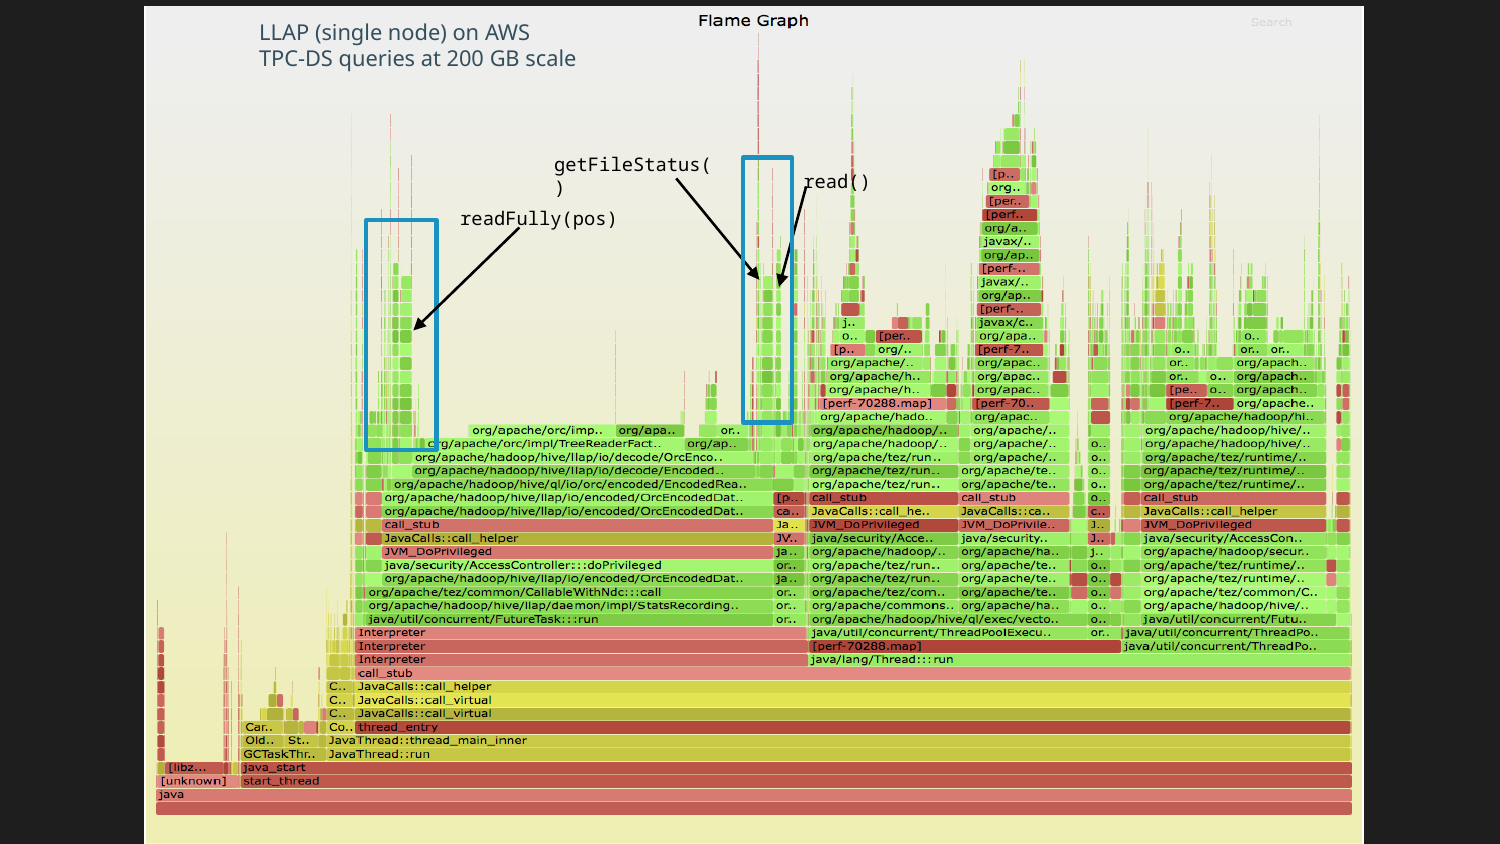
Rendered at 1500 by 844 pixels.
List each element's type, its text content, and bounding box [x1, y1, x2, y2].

text_box read() [794, 162, 979, 200]
text_box readFully(pos) [445, 198, 636, 237]
text_box LLAP (single node) on AWS TPC-DS queries at 200 GB scale [244, 11, 822, 79]
picture [144, 6, 1364, 844]
text_box getFileStatus() [539, 145, 730, 206]
